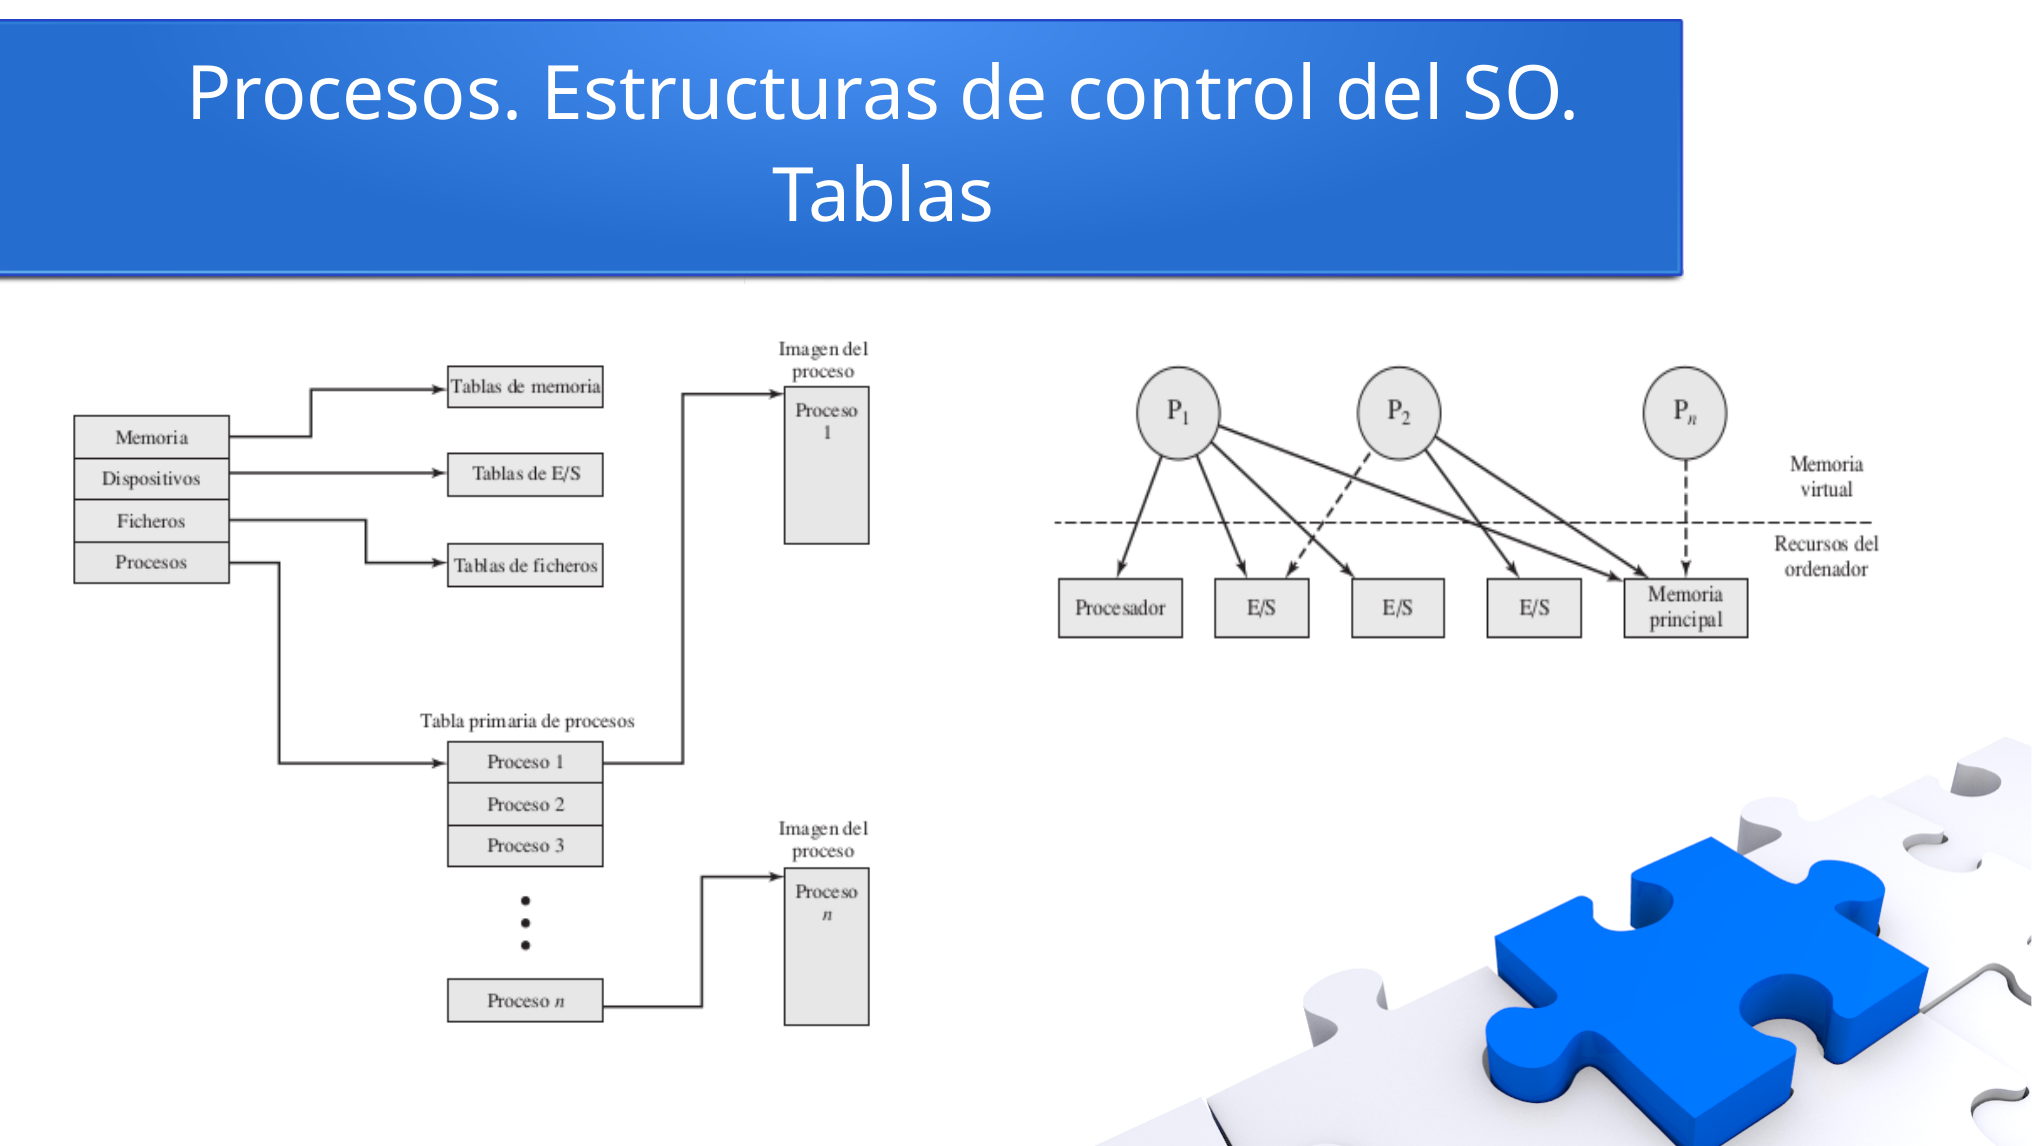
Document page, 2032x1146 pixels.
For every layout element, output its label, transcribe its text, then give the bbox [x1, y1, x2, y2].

picture [35, 330, 934, 1040]
picture [1003, 330, 2032, 1146]
picture [0, 19, 1689, 284]
title Procesos. Estructuras de control del SO. Tablas [101, 45, 1666, 237]
